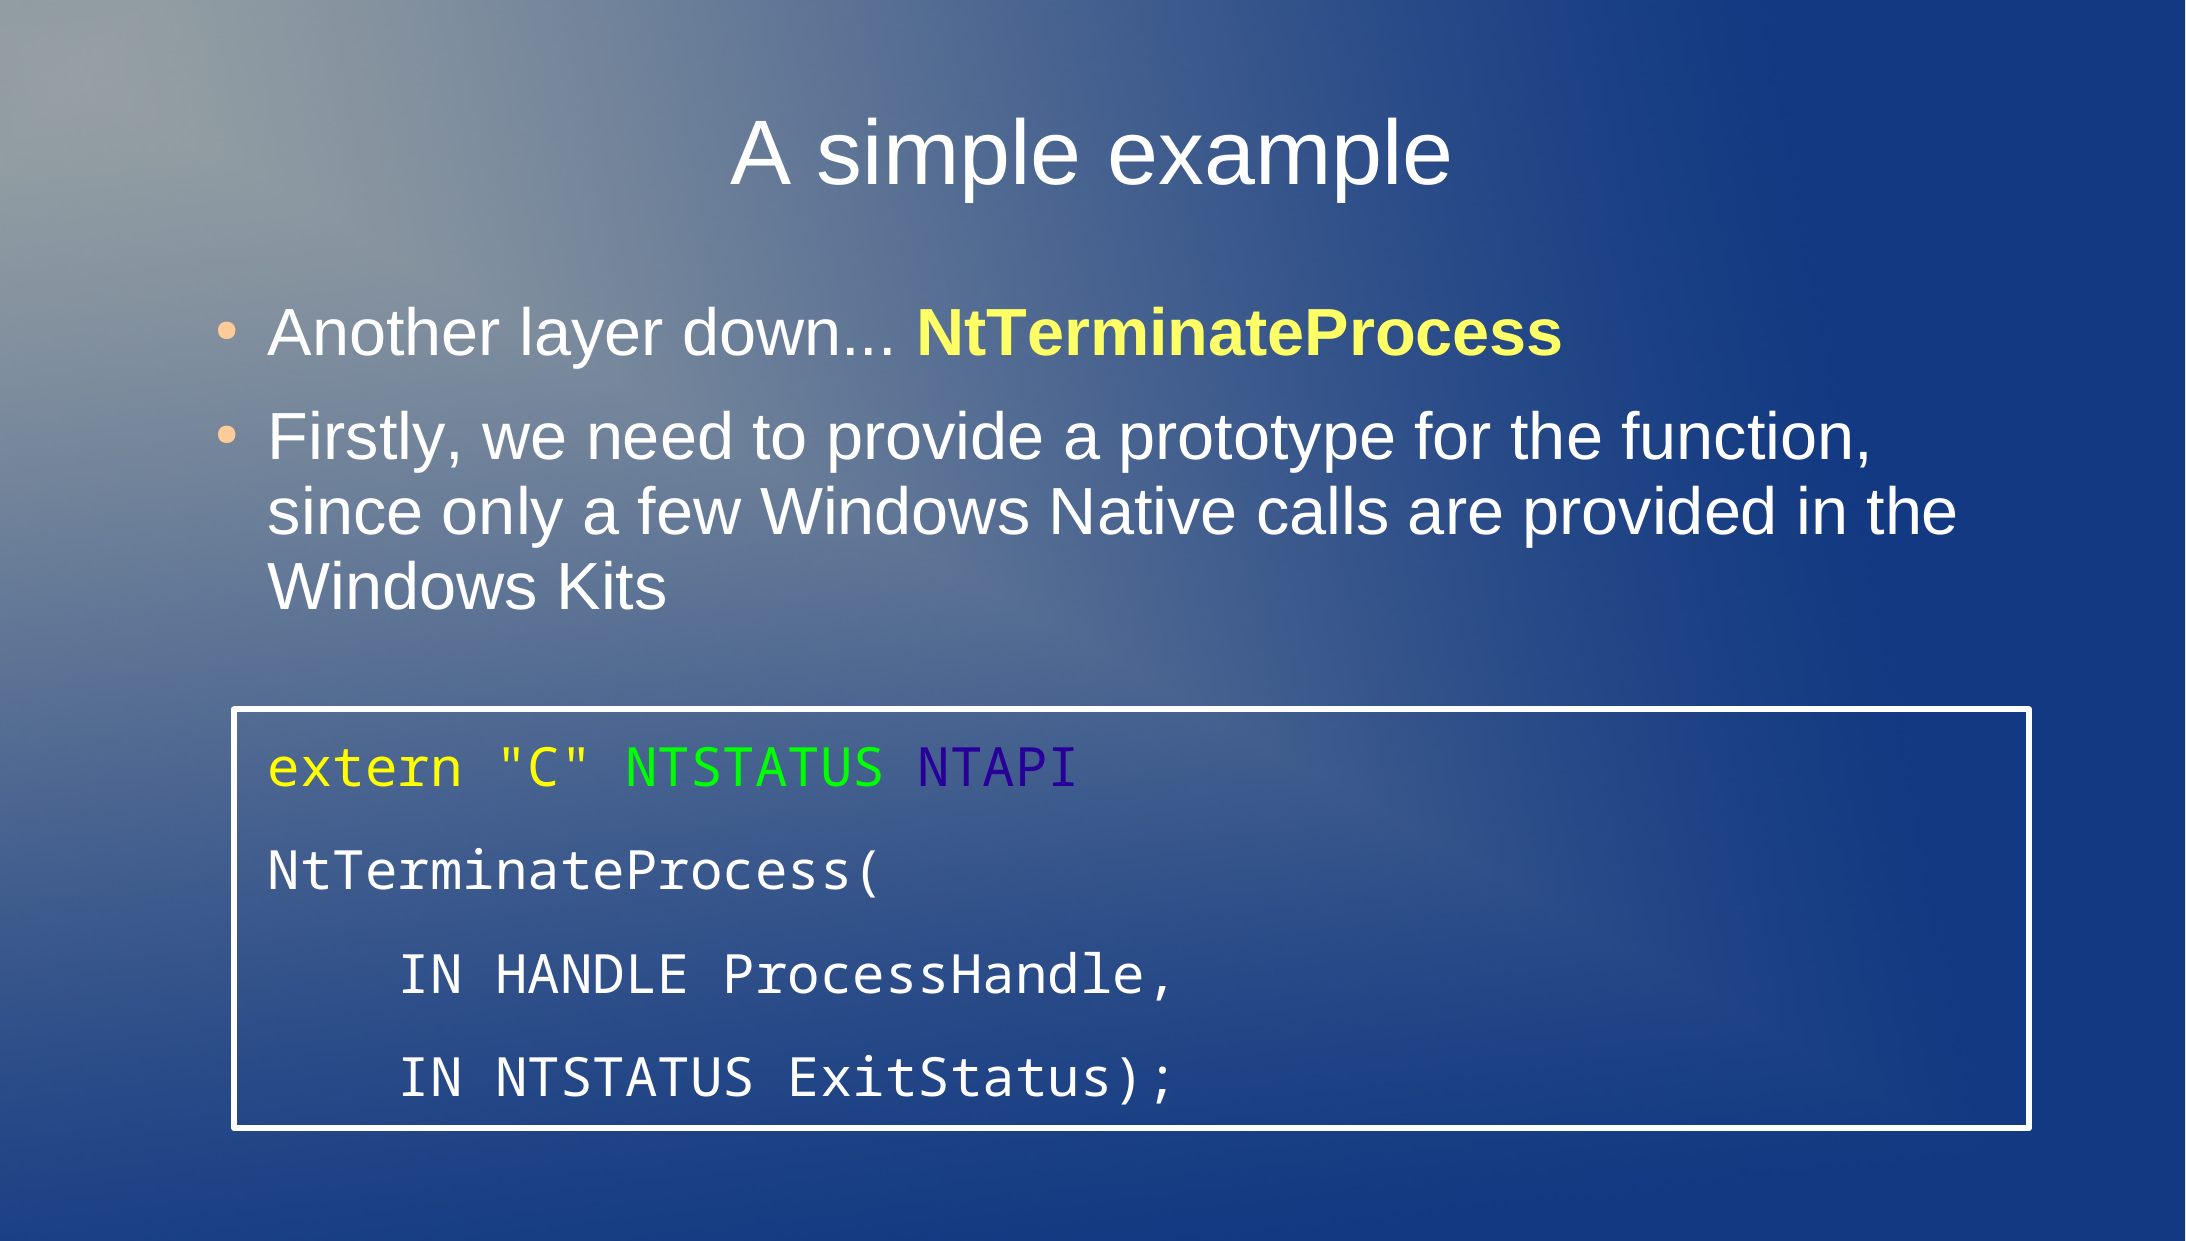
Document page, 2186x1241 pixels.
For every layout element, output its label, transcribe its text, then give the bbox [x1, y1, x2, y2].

title A simple example [109, 49, 2076, 257]
picture [0, 0, 2186, 1241]
list Another layer down... NtTerminateProcess Firstly, we need to provide a prototype for the function, since only a few Windows Native calls are provided in the Windows Kits extern "C" NTSTATUS NTAPI NtTerminateProcess( IN HANDLE ProcessHandle, IN NTSTATUS ExitStatus); [197, 295, 2022, 1204]
text_box [234, 709, 2029, 1129]
